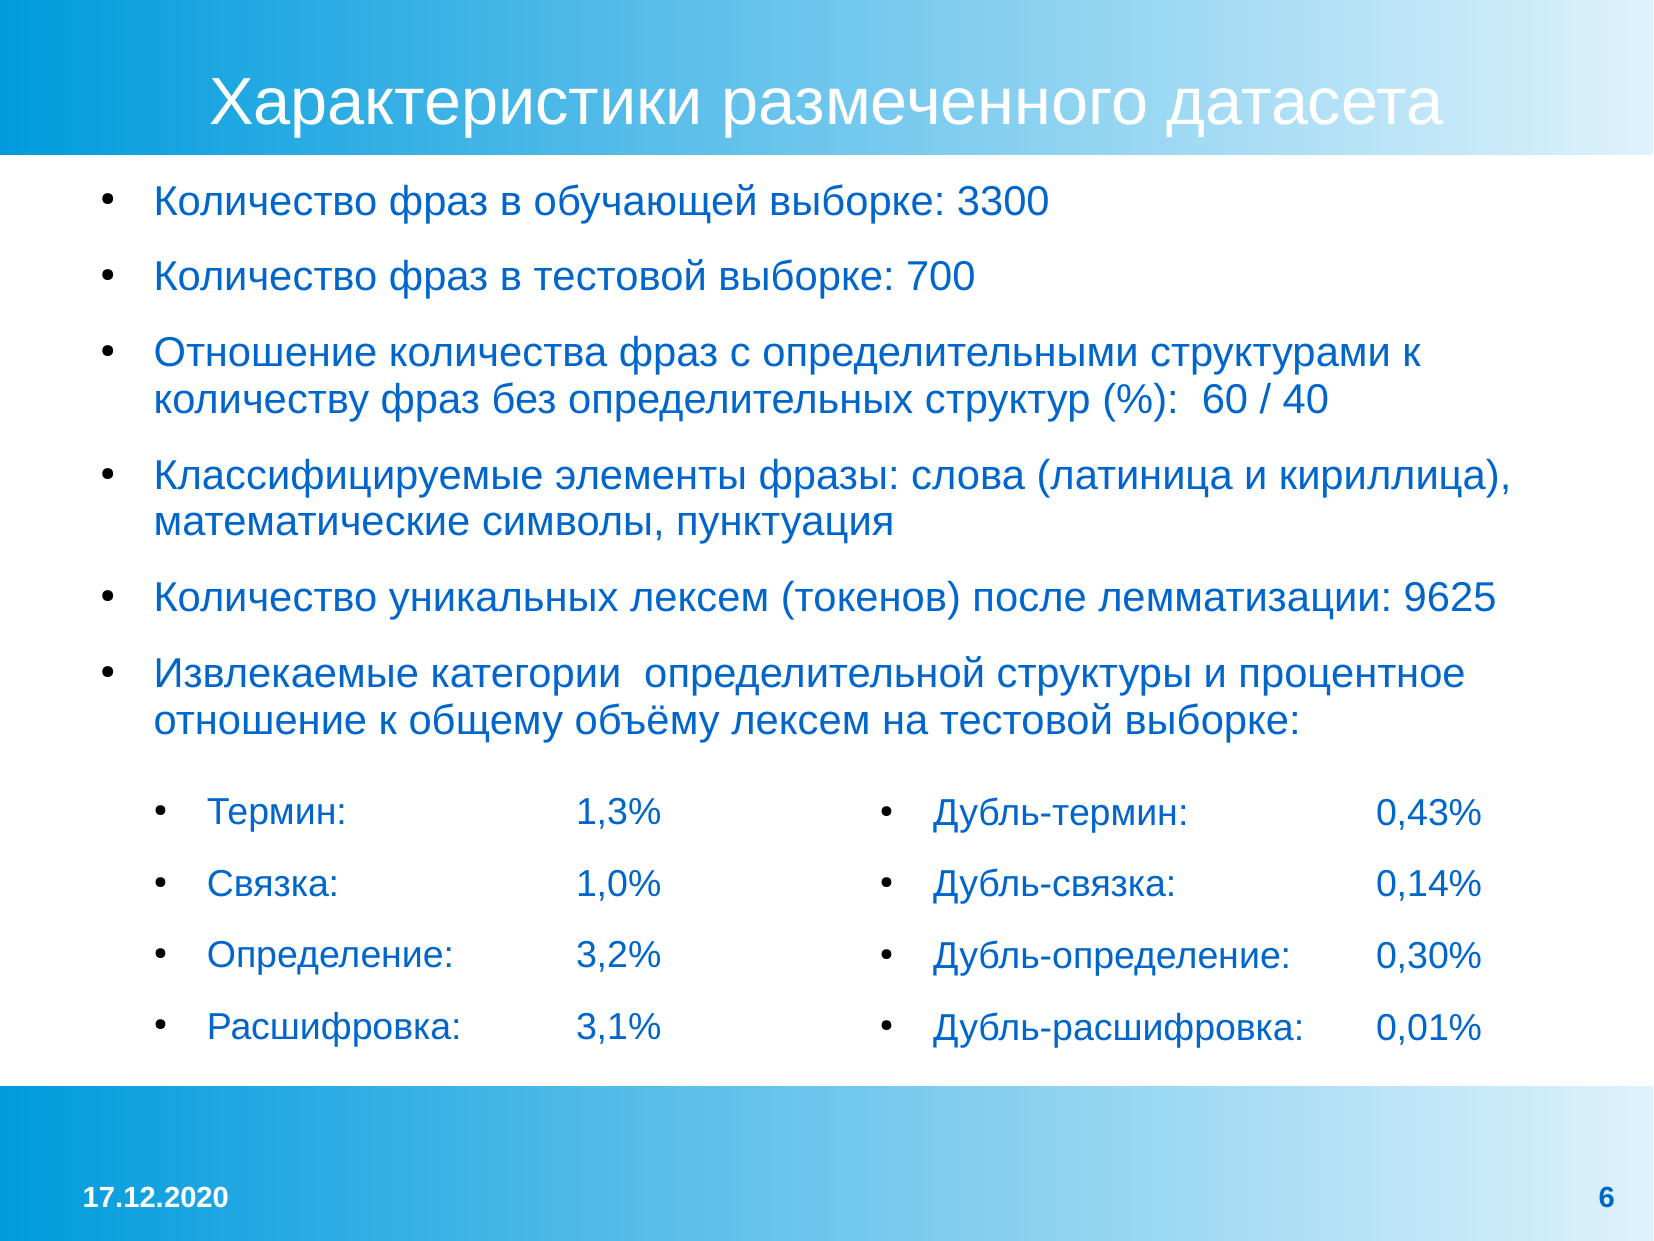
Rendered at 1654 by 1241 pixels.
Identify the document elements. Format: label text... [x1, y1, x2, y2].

list Дубль-термин: 0,43% Дубль-связка: 0,14% Дубль-определение: 0,30% Дубль-расшифровка: 0,01% [862, 791, 1589, 1063]
title Характеристики размеченного датасета [82, 49, 1571, 155]
list Количество фраз в обучающей выборке: 3300 Количество фраз в тестовой выборке: 700 Отношение количества фраз с определительными структурами к количеству фраз без определительных структур (%): 60 / 40 Классифицируемые элементы фразы: слова (латиница и кириллица), математические символы, пунктуация Количество уникальных лексем (токенов) после лемматизации: 9625 Извлекаемые категории определительной структуры и процентное отношение к общему объёму лексем на тестовой выборке: [82, 177, 1571, 756]
list Термин: 1,3% Связка: 1,0% Определение: 3,2% Расшифровка: 3,1% [136, 790, 863, 1134]
list 17.12.2020 6 [11, 1181, 1642, 1234]
